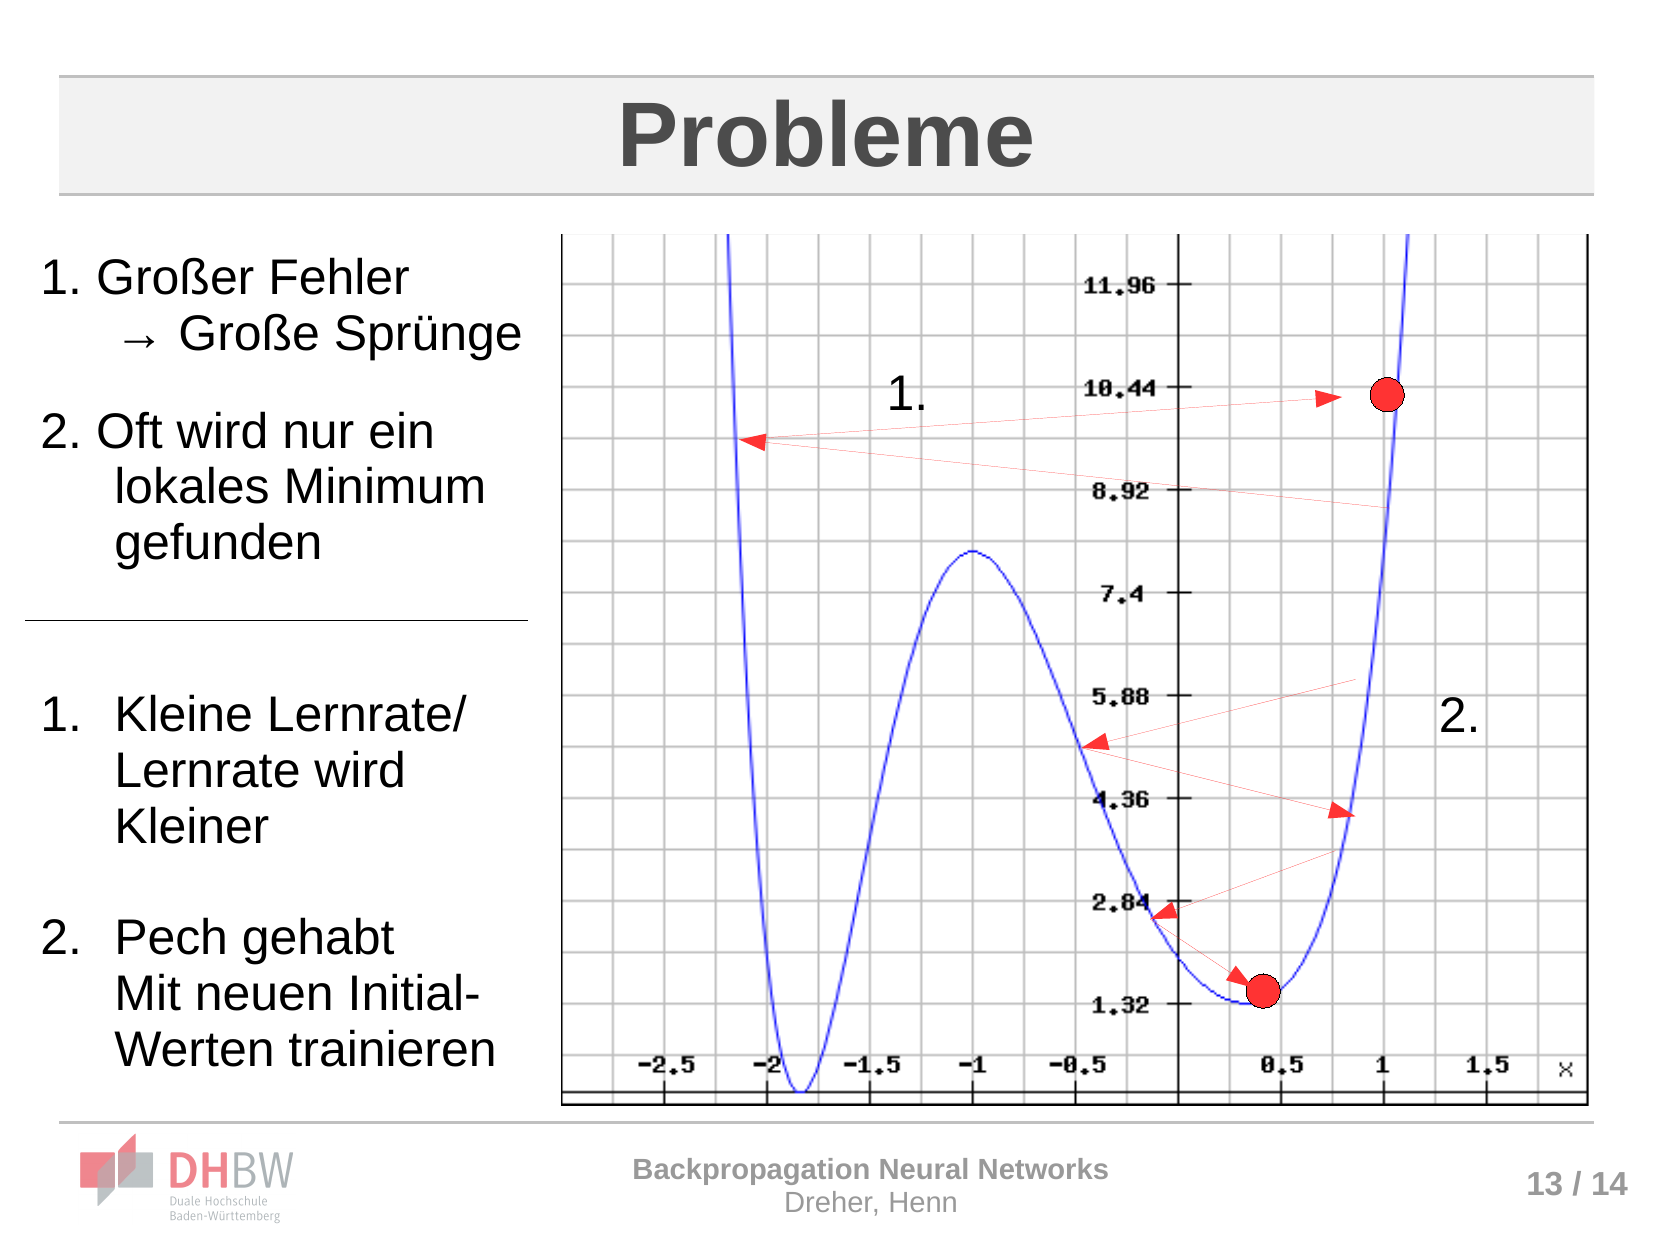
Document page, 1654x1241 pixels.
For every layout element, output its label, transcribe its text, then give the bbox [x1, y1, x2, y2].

text_box 1. Großer Fehler → Große Sprünge [25, 242, 538, 369]
text_box [1370, 377, 1405, 412]
text_box 2. Oft wird nur ein lokales Minimum gefunden [25, 395, 516, 578]
text_box 1. [871, 357, 955, 440]
text_box 2. [1424, 679, 1507, 762]
picture [561, 234, 1589, 1106]
text_box 1. Kleine Lernrate/ Lernrate wird Kleiner 2. Pech gehabt Mit neuen Initial- Werten trainieren [25, 679, 512, 1085]
text_box [1246, 973, 1281, 1009]
picture [78, 1133, 296, 1225]
title Probleme [59, 31, 1595, 239]
